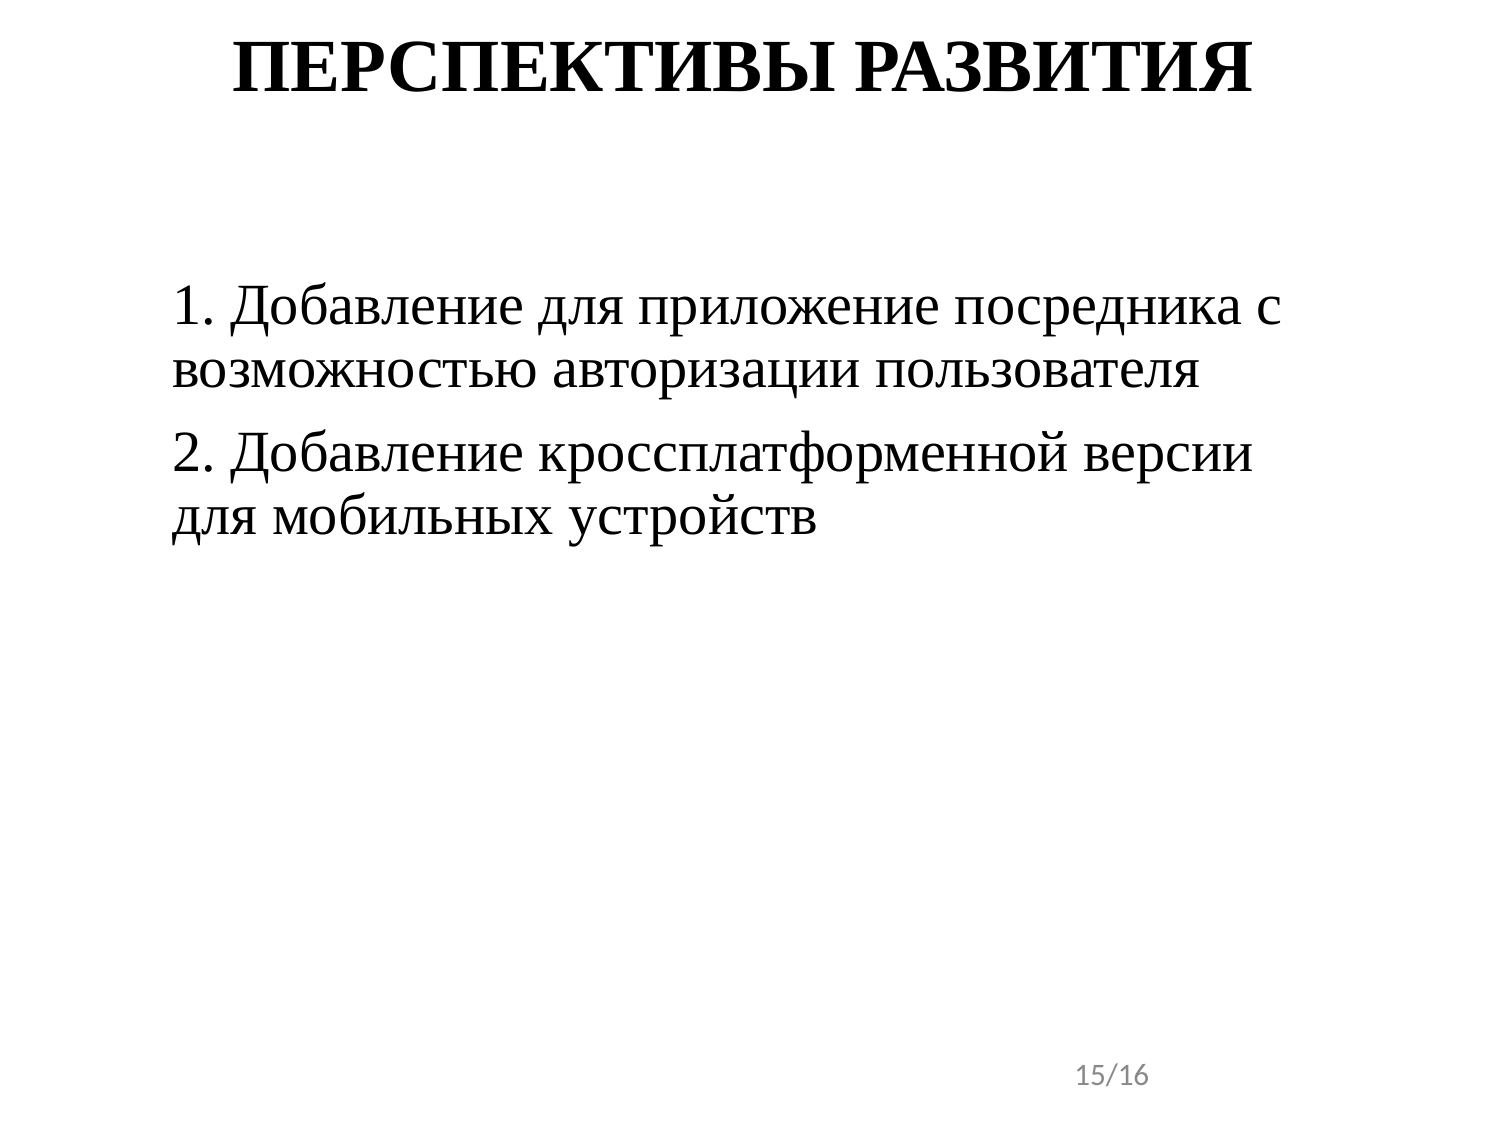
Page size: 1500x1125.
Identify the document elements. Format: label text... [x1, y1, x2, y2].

slide_number 15/16 [1059, 1042, 1397, 1103]
title ПЕРСПЕКТИВЫ РАЗВИТИЯ [0, 0, 1494, 135]
list 1. Добавление для приложение посредника с возможностью авторизации пользователя 2. Добавление кроссплатформенной версии для мобильных устройств [160, 269, 1340, 805]
